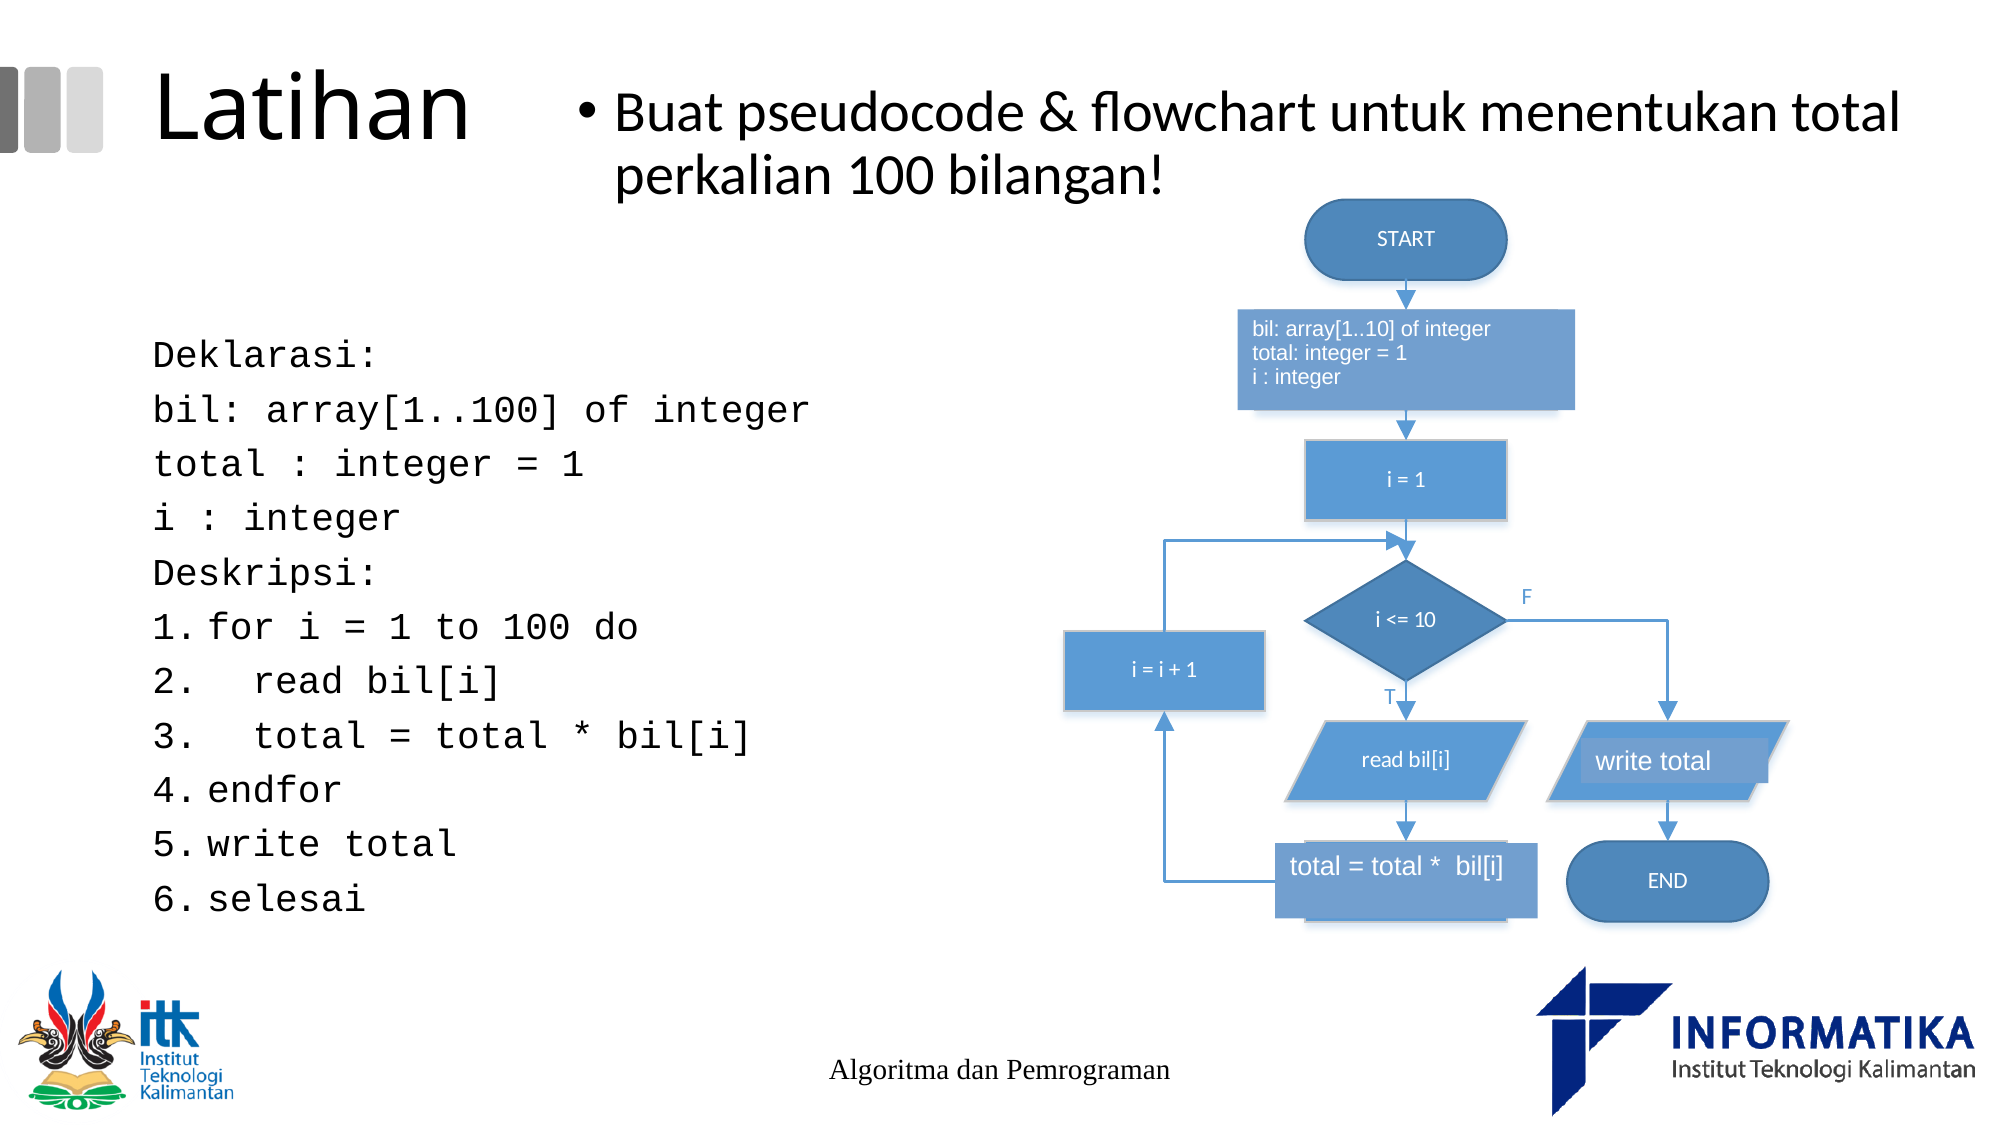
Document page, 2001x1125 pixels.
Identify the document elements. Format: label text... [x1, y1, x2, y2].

picture [1051, 192, 1801, 938]
title Latihan [137, 1, 1863, 219]
list Buat pseudocode & flowchart untuk menentukan total perkalian 100 bilangan! [562, 73, 1950, 788]
text_box bil: array[1..10] of integer total: integer = 1 i : integer [1237, 309, 1576, 411]
list Deklarasi: bil: array[1..100] of integer total : integer = 1 i : integer Deskripsi: for i = 1 to 100 do read bil[i] total = total * bil[i] endfor write total selesai [137, 327, 1051, 930]
picture [1534, 965, 1976, 1118]
text_box write total [1580, 738, 1769, 784]
text_box total = total * bil[i] [1275, 843, 1538, 919]
picture [0, 935, 252, 1125]
